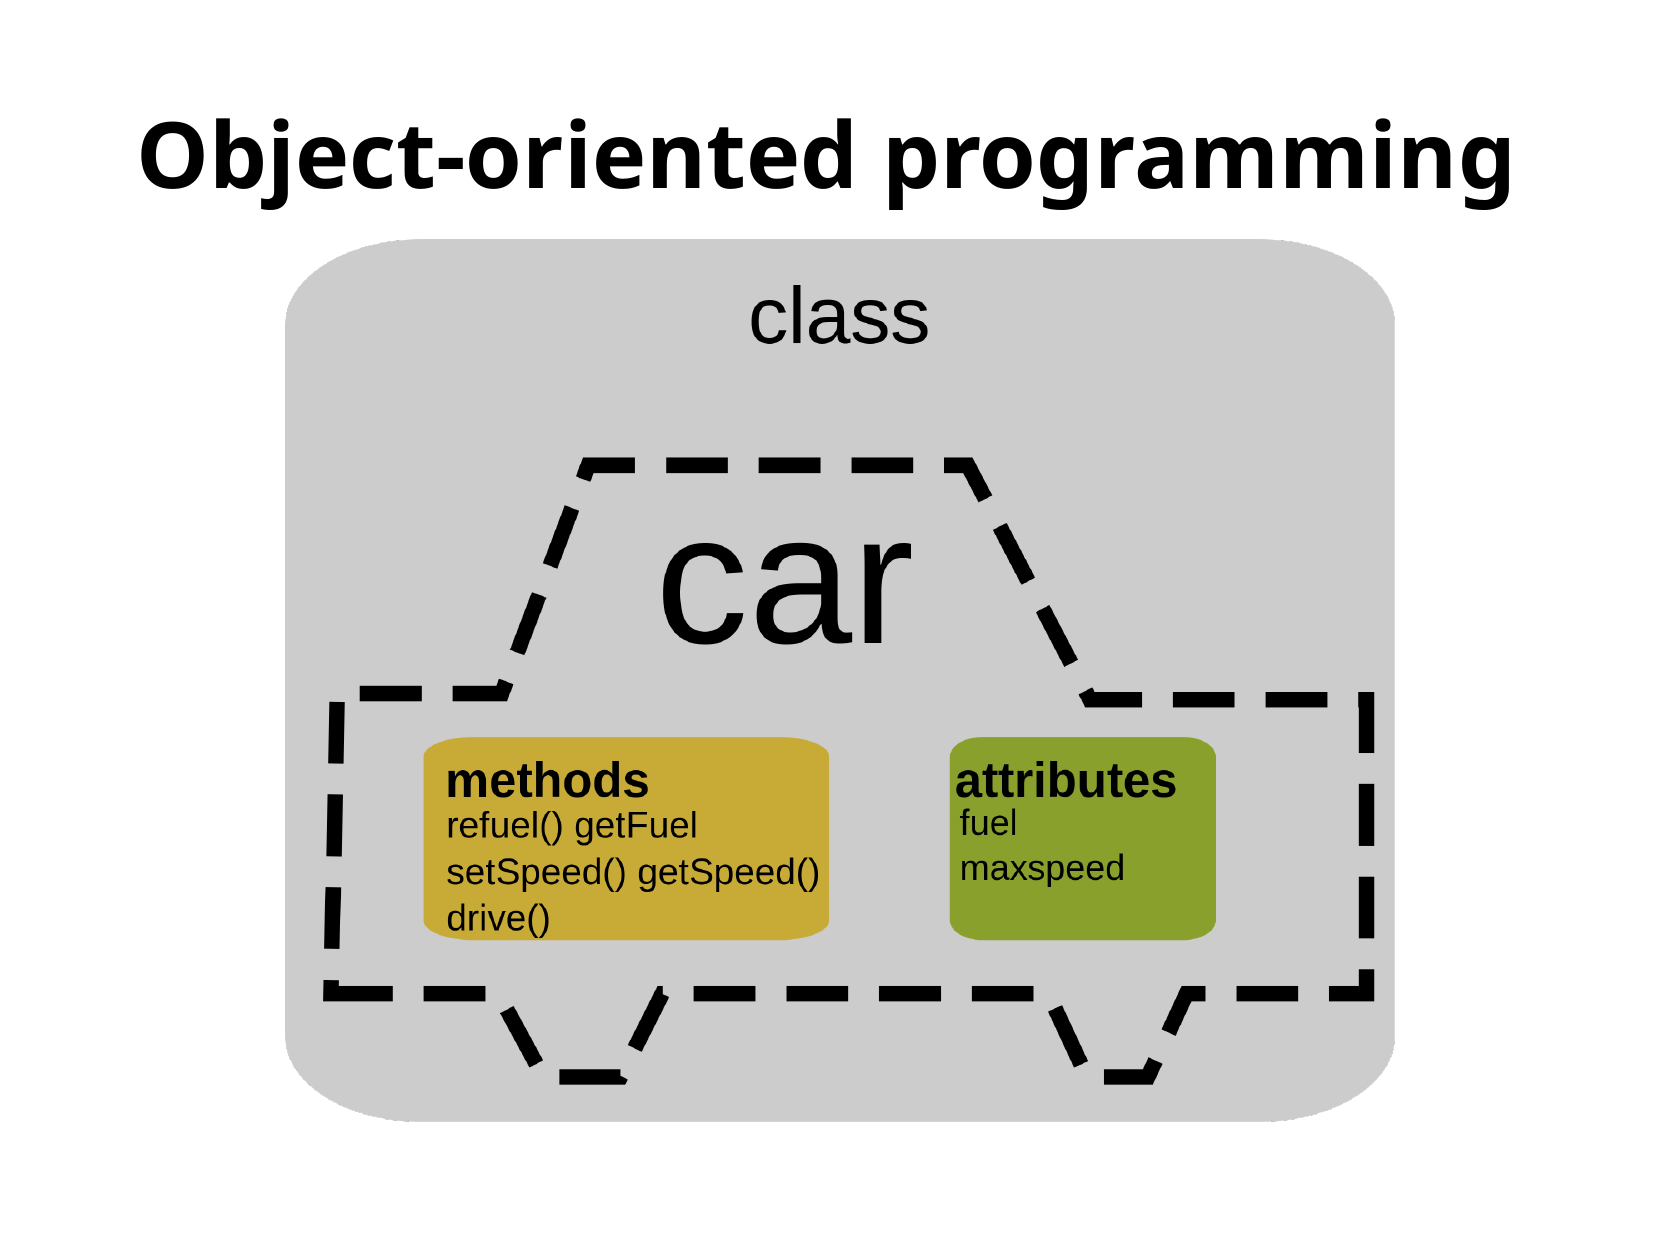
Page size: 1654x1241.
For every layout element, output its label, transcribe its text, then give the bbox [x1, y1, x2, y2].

title Object-oriented programming [82, 49, 1571, 257]
picture [285, 239, 1396, 1123]
